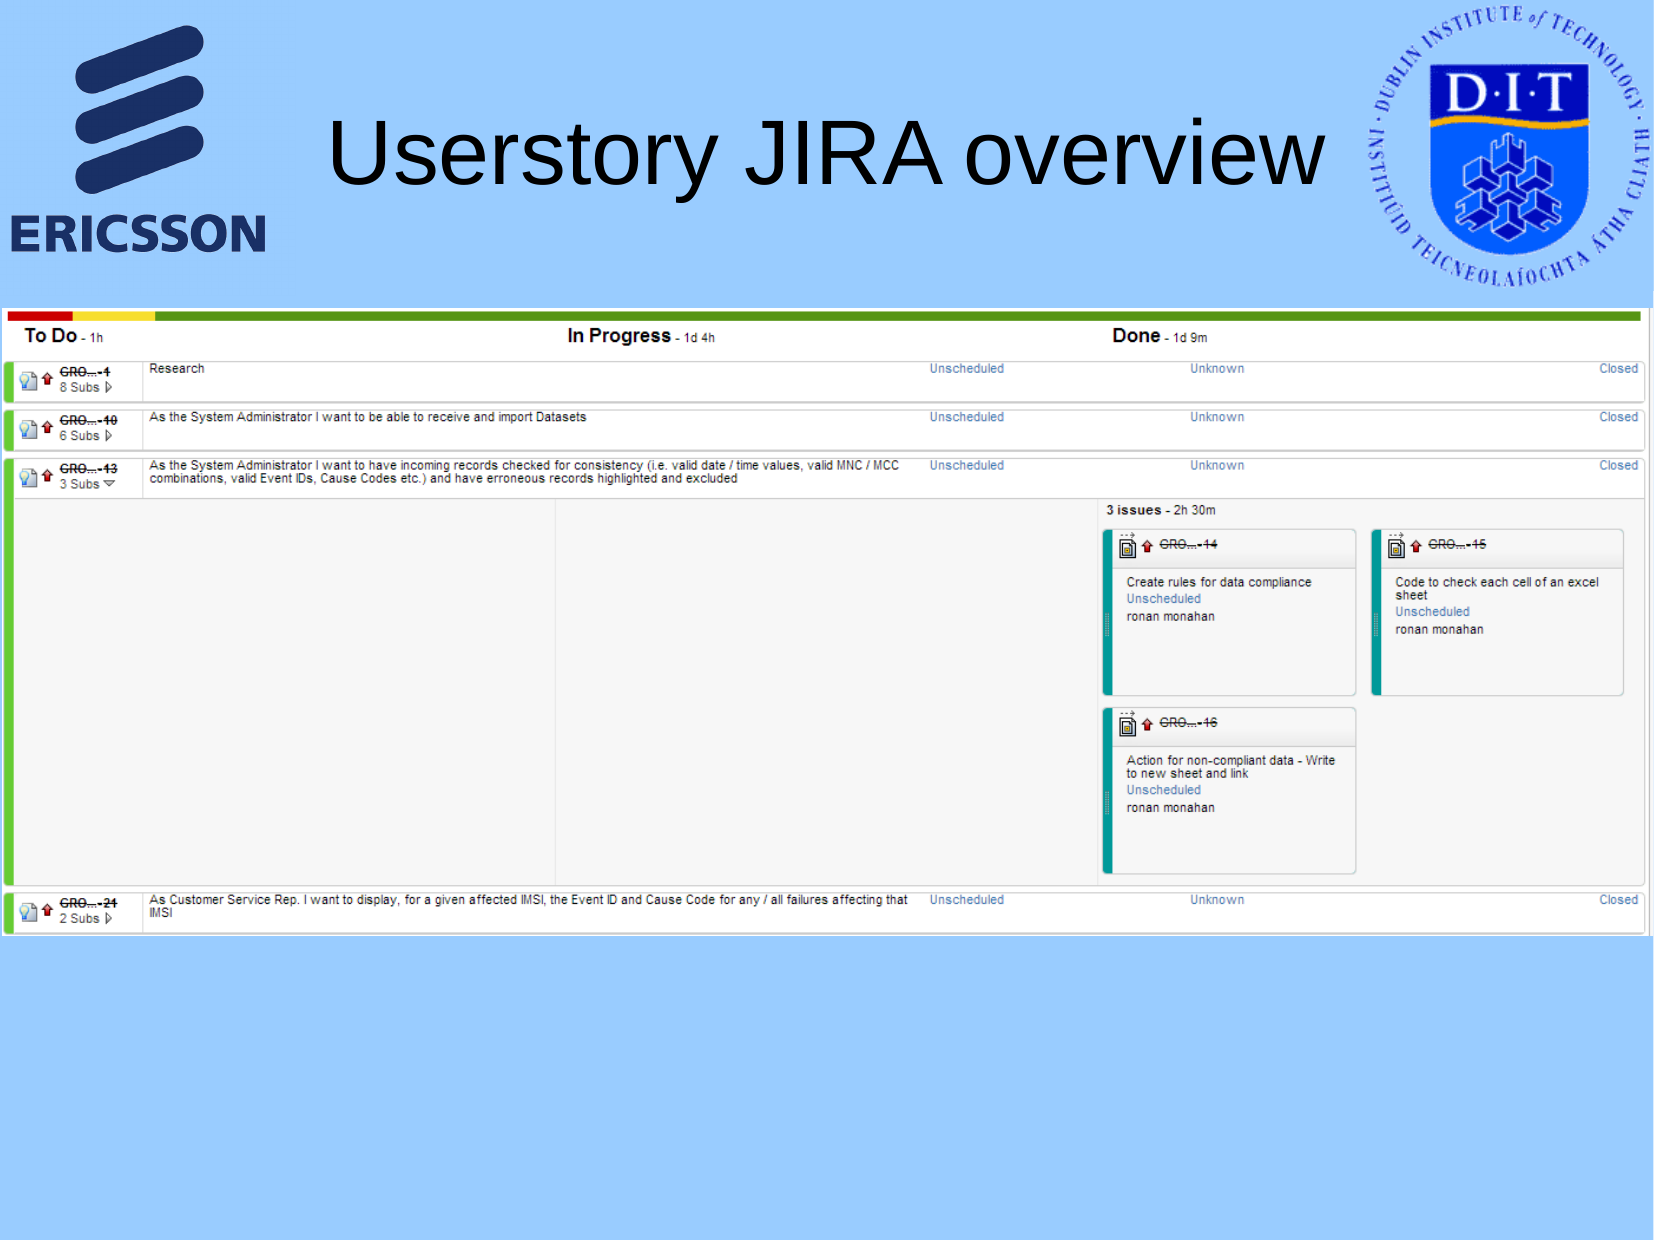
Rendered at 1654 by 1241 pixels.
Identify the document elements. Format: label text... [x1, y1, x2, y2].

title Userstory JIRA overview [82, 49, 1571, 257]
picture [1364, 0, 1654, 291]
picture [0, 0, 296, 296]
picture [2, 308, 1654, 936]
